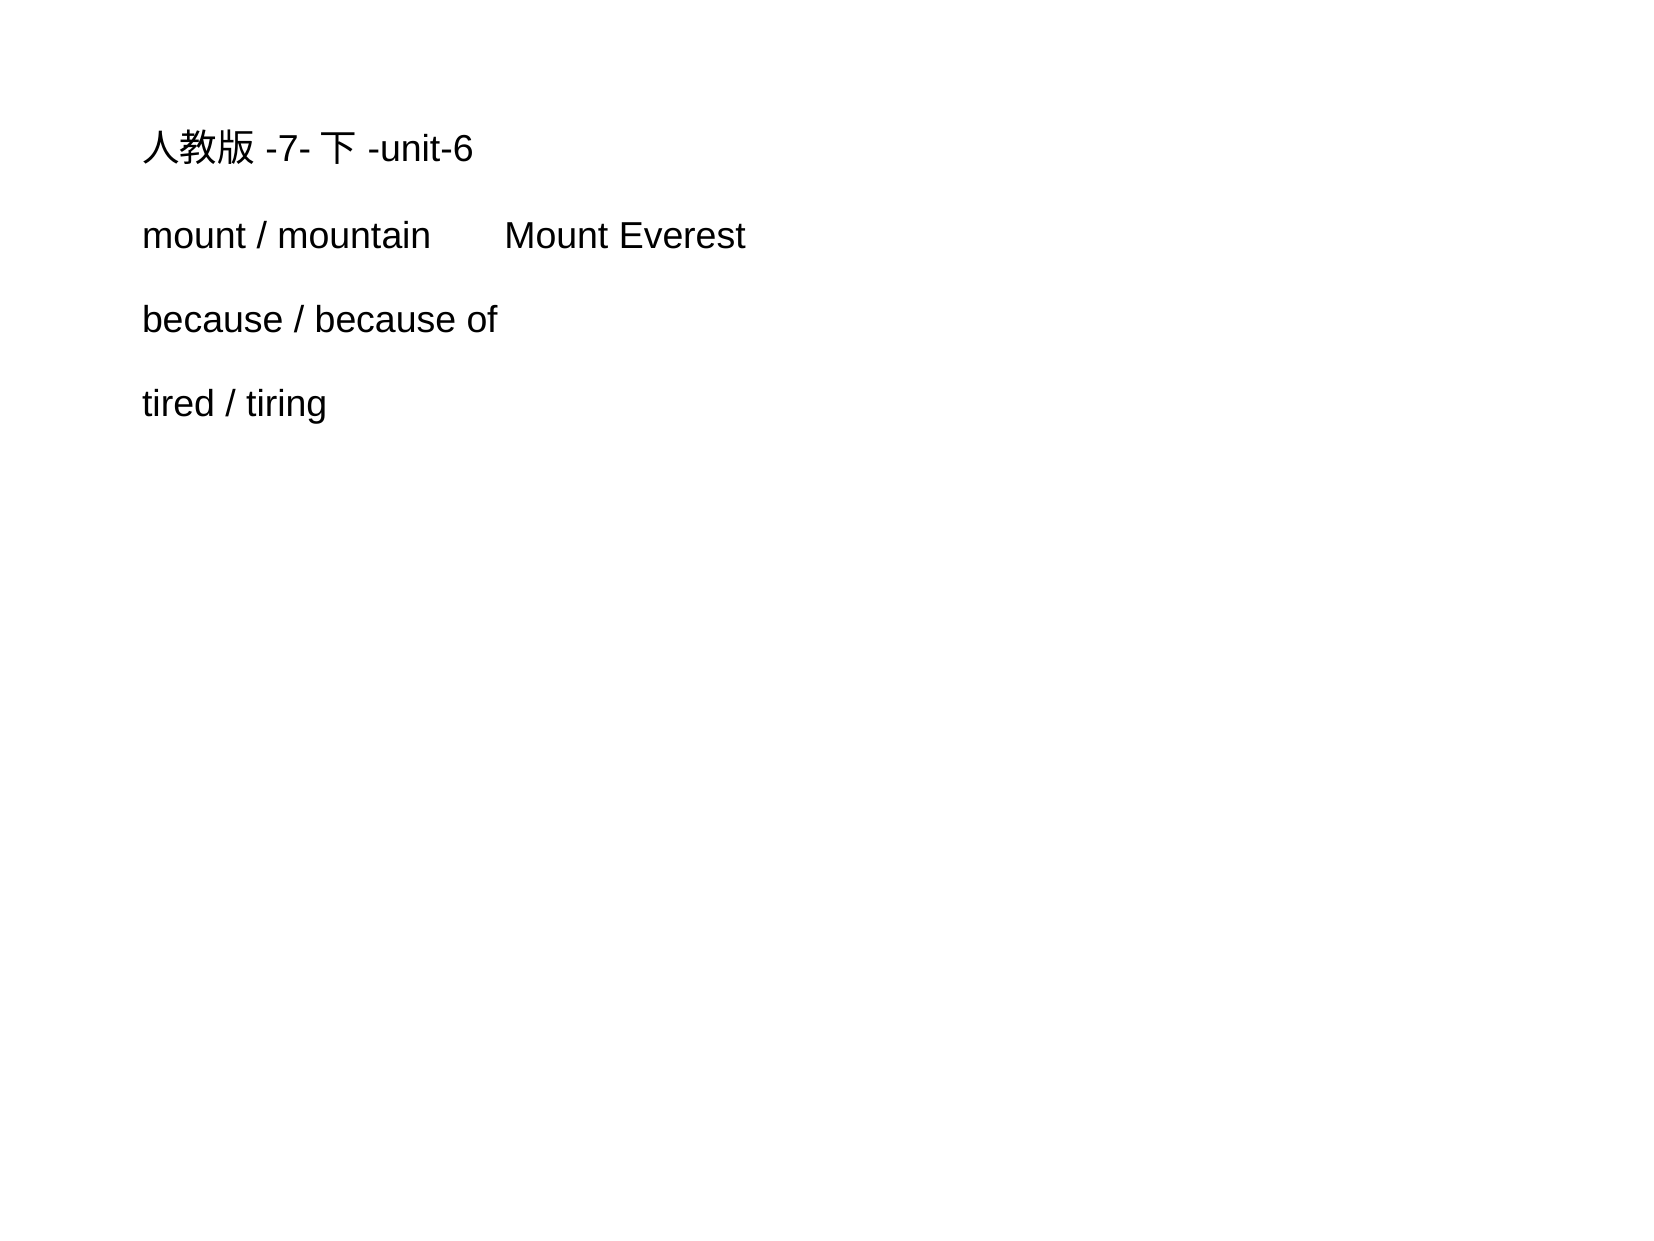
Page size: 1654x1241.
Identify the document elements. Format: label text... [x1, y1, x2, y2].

text_box 人教版-7-下-unit-6 mount / mountain Mount Everest because / because of tired / tiring [127, 110, 1063, 715]
